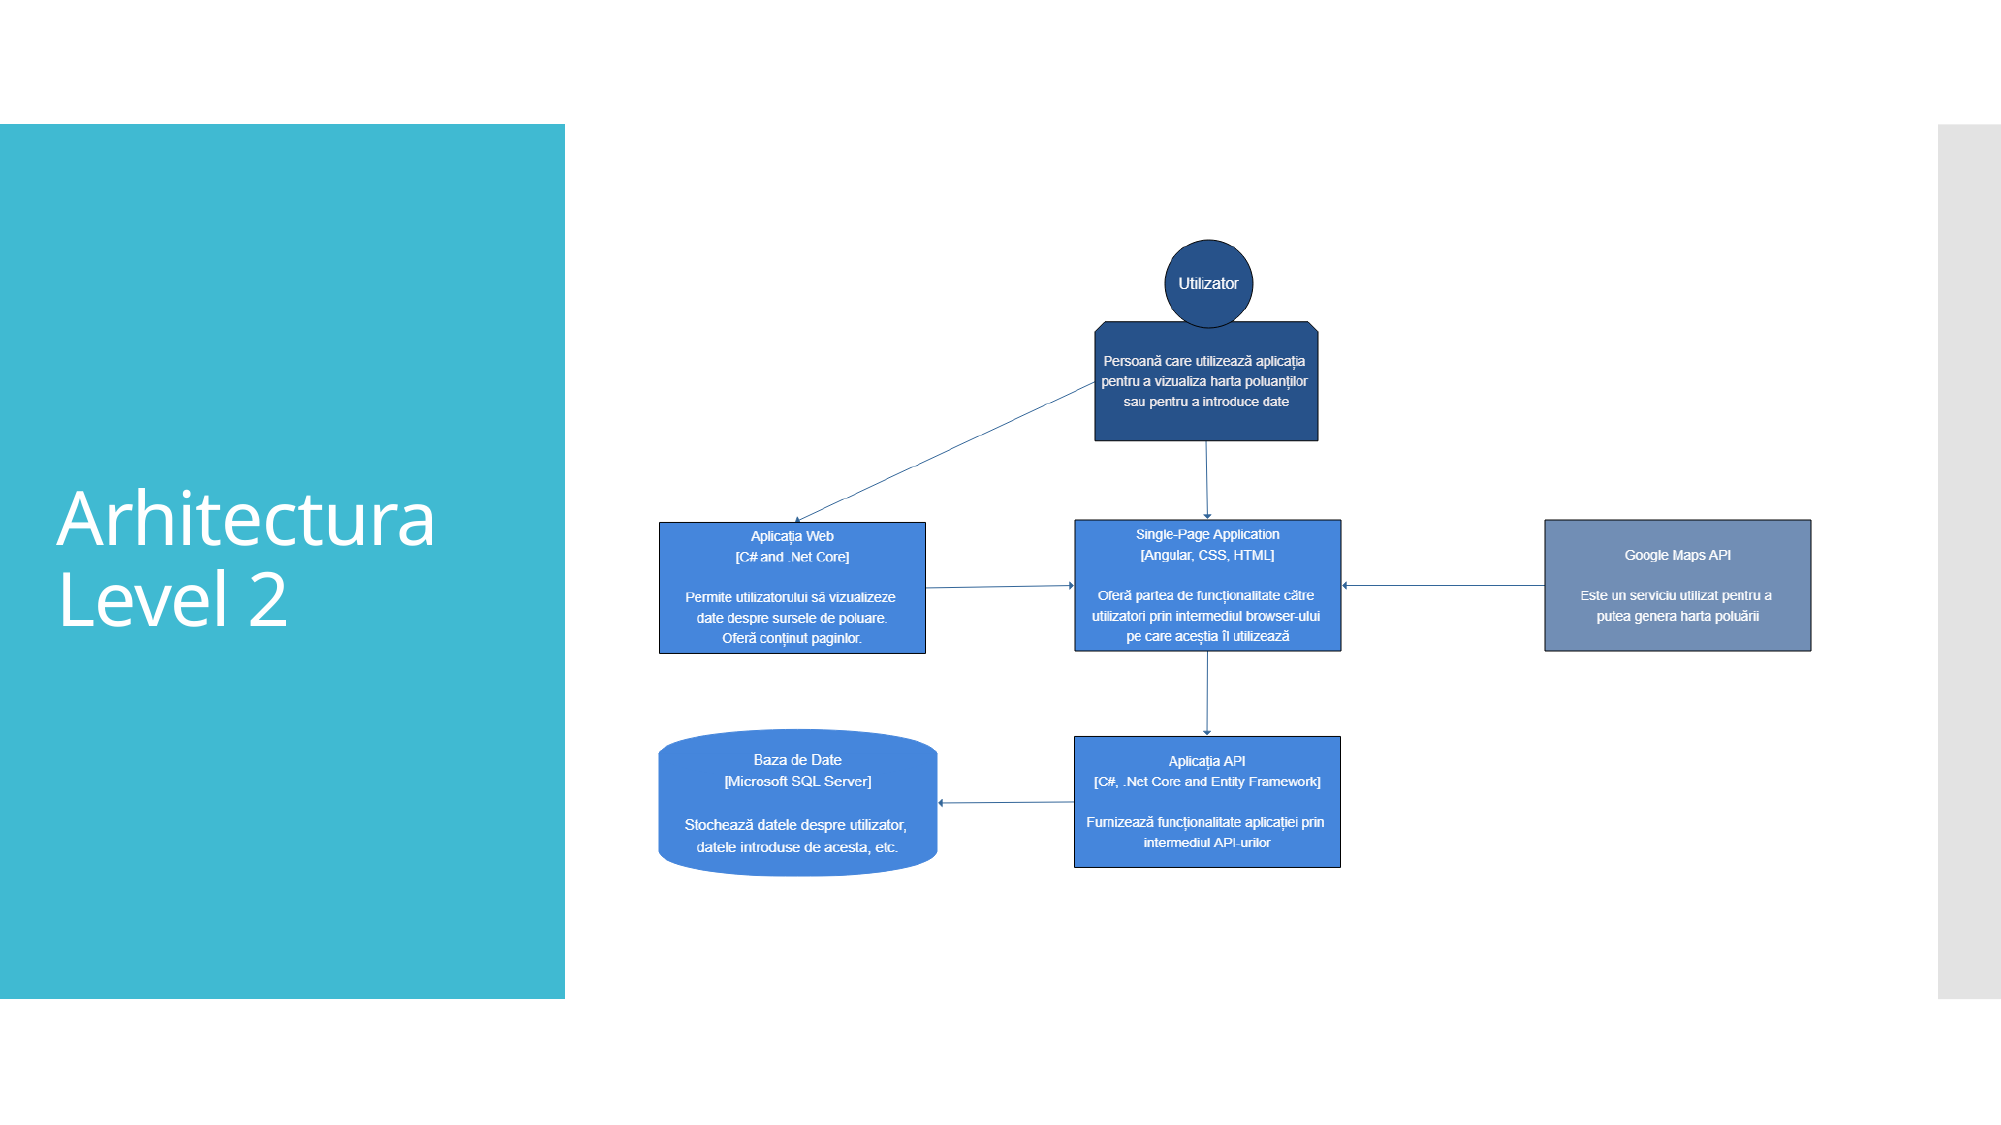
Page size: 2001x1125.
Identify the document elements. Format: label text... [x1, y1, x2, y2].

title Arhitectura Level 2 [41, 184, 526, 940]
picture [634, 215, 1835, 908]
